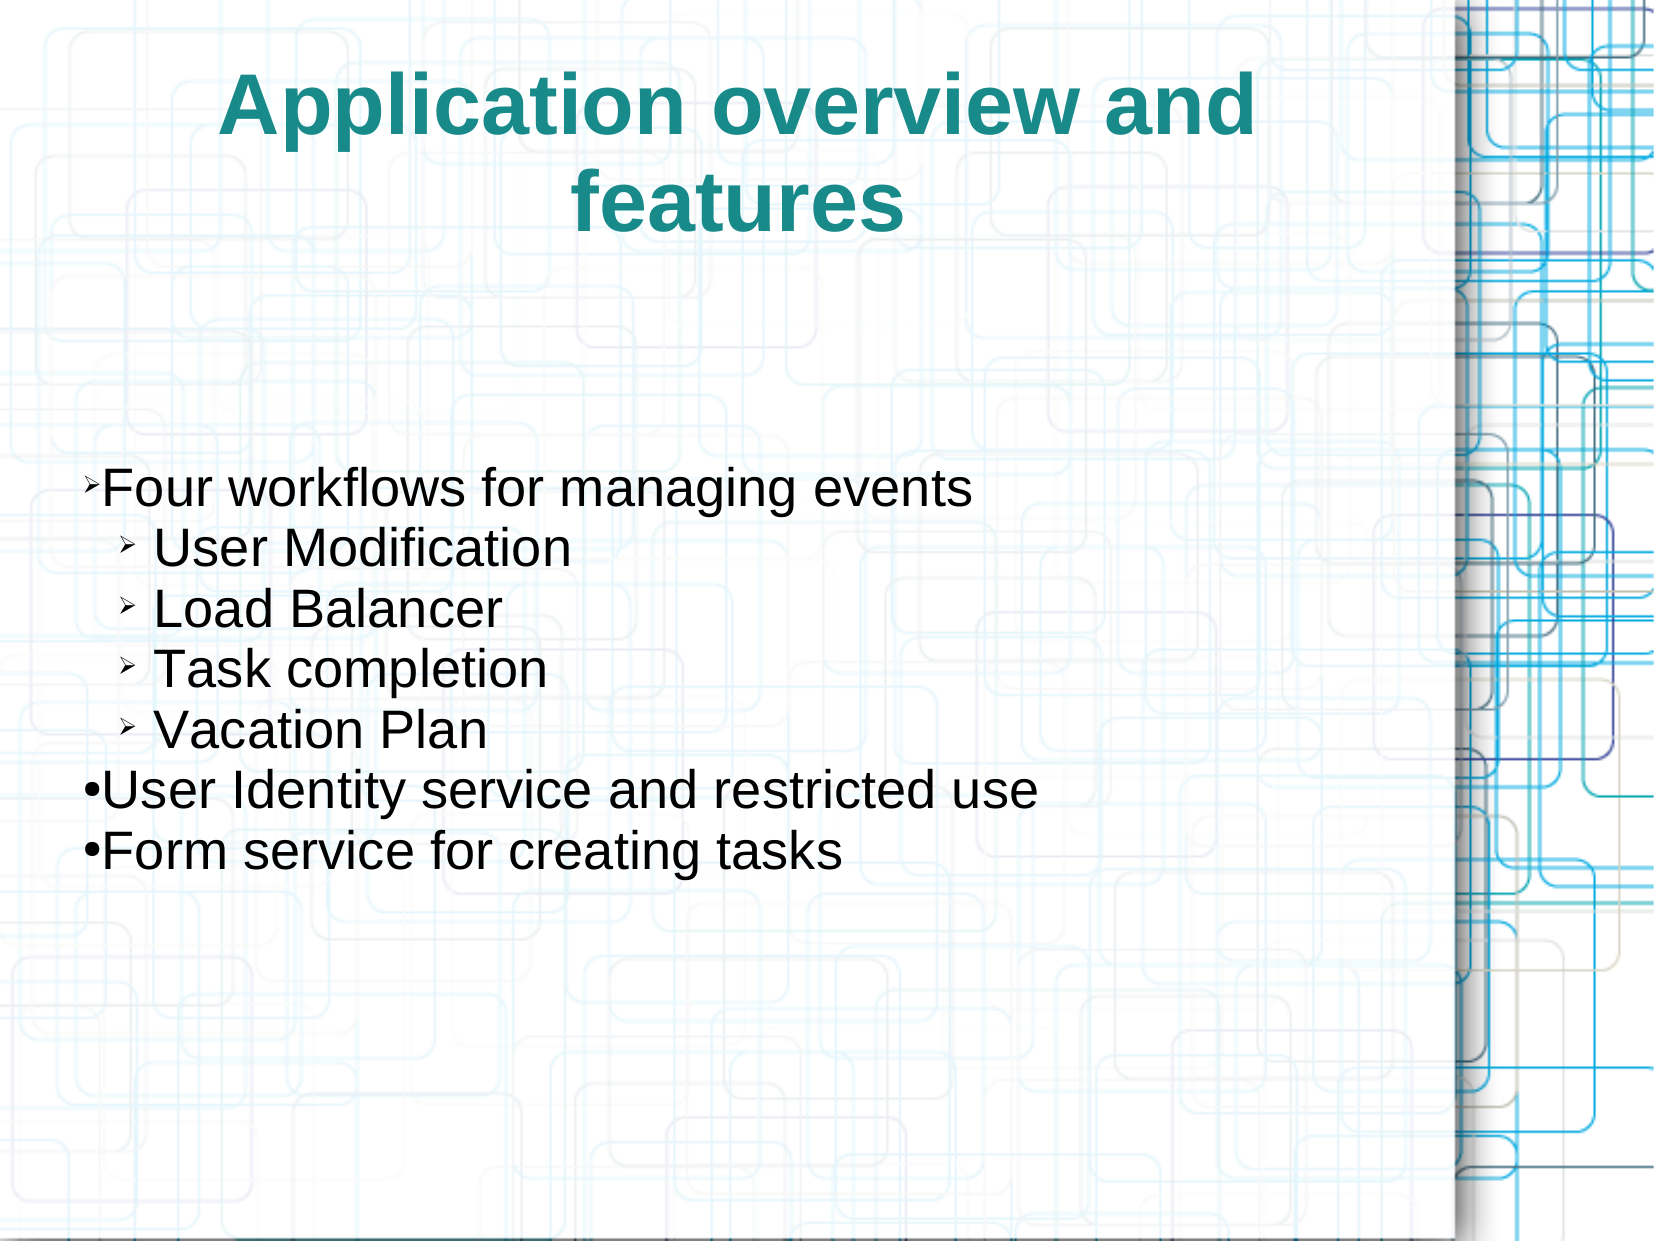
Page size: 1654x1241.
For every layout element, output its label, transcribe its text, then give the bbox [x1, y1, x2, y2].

subtitle Four workflows for managing events User Modification Load Balancer Task completion Vacation Plan User Identity service and restricted use Form service for creating tasks [82, 290, 1571, 1109]
title Application overview and features [59, 49, 1418, 257]
picture [0, 0, 1654, 1241]
